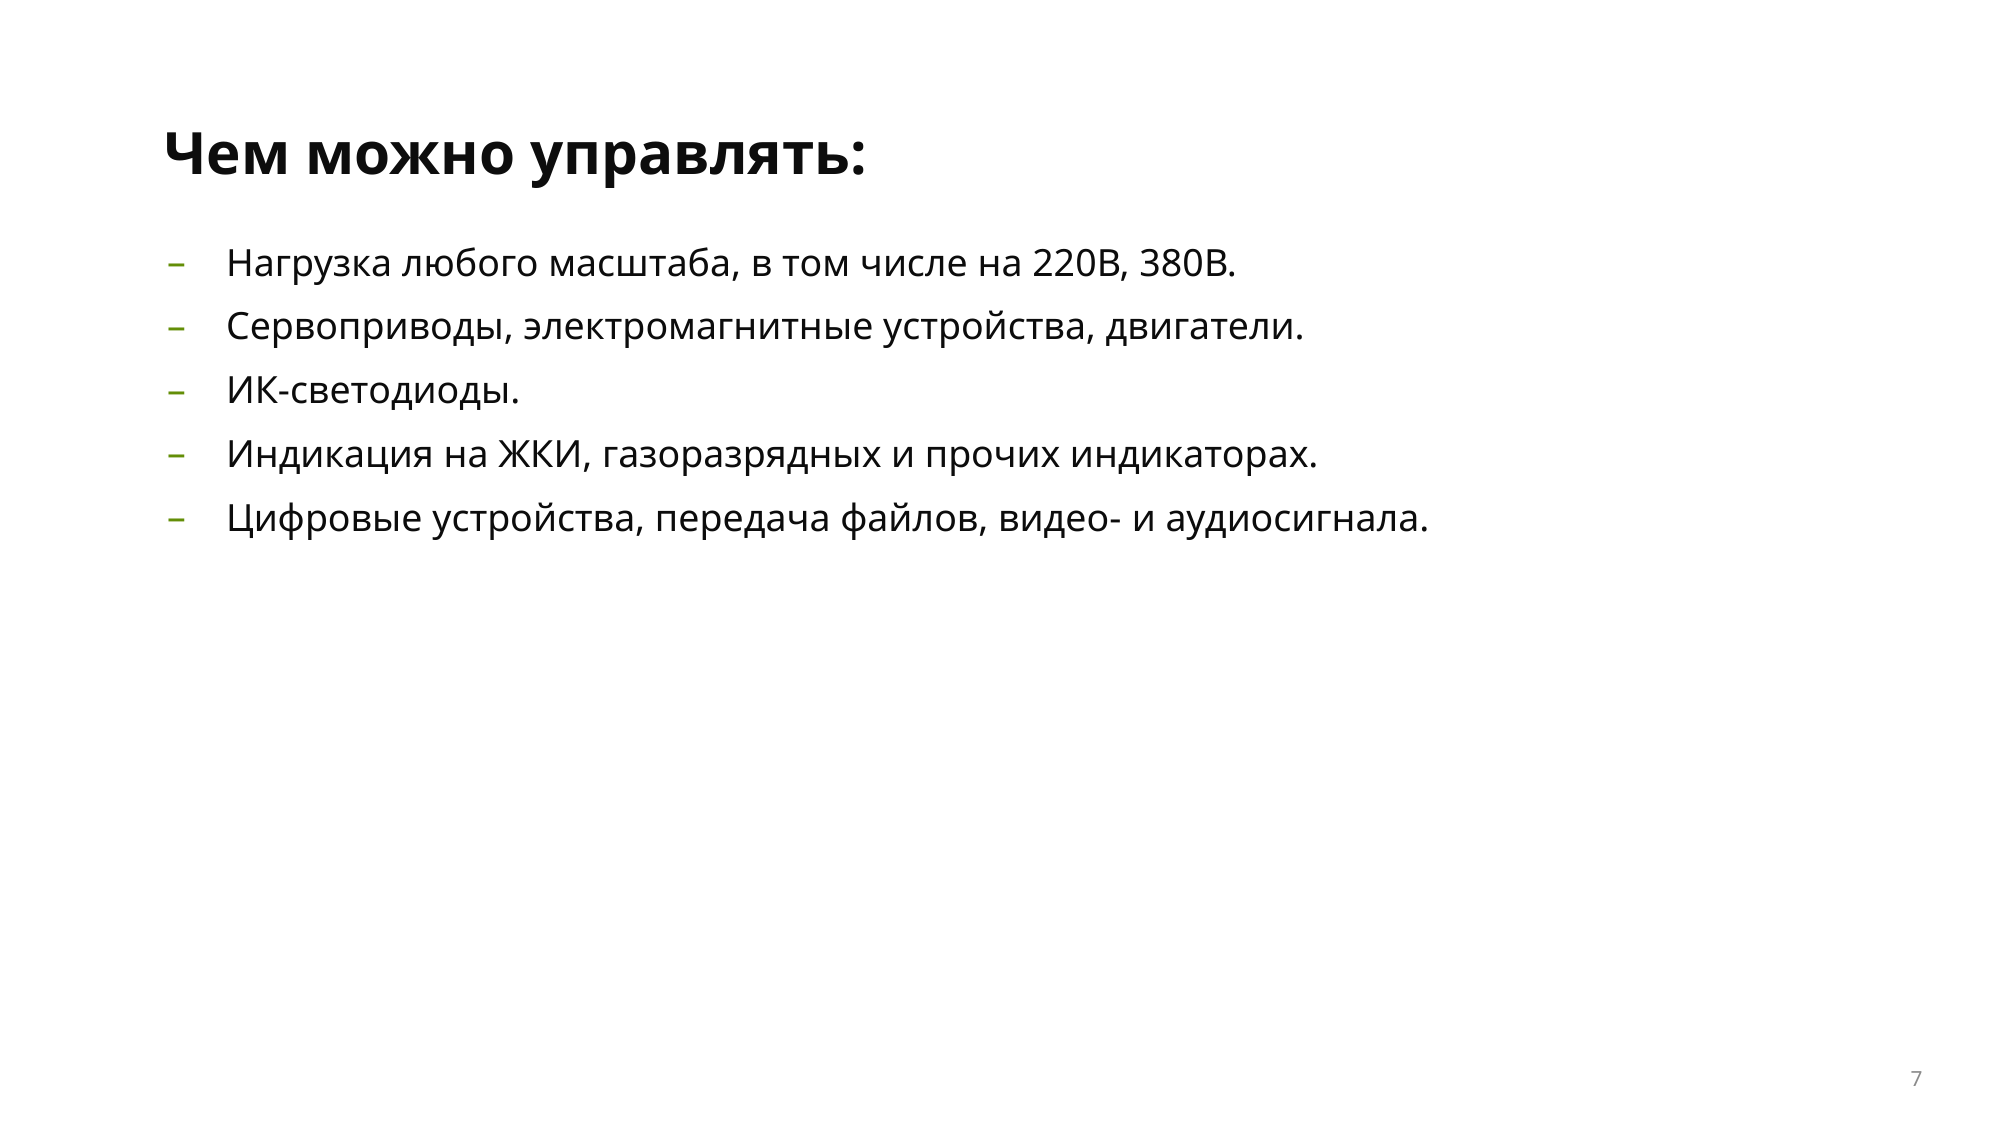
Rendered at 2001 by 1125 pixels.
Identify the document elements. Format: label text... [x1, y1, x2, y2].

text_box Чем можно управлять: [149, 108, 1850, 194]
slide_number <номер> [1832, 1034, 2000, 1125]
text_box Нагрузка любого масштаба, в том числе на 220В, 380В. Сервоприводы, электромагнитные устройства, двигатели. ИК-светодиоды. Индикация на ЖКИ, газоразрядных и прочих индикаторах. Цифровые устройства, передача файлов, видео- и аудиосигнала. [152, 231, 1850, 646]
